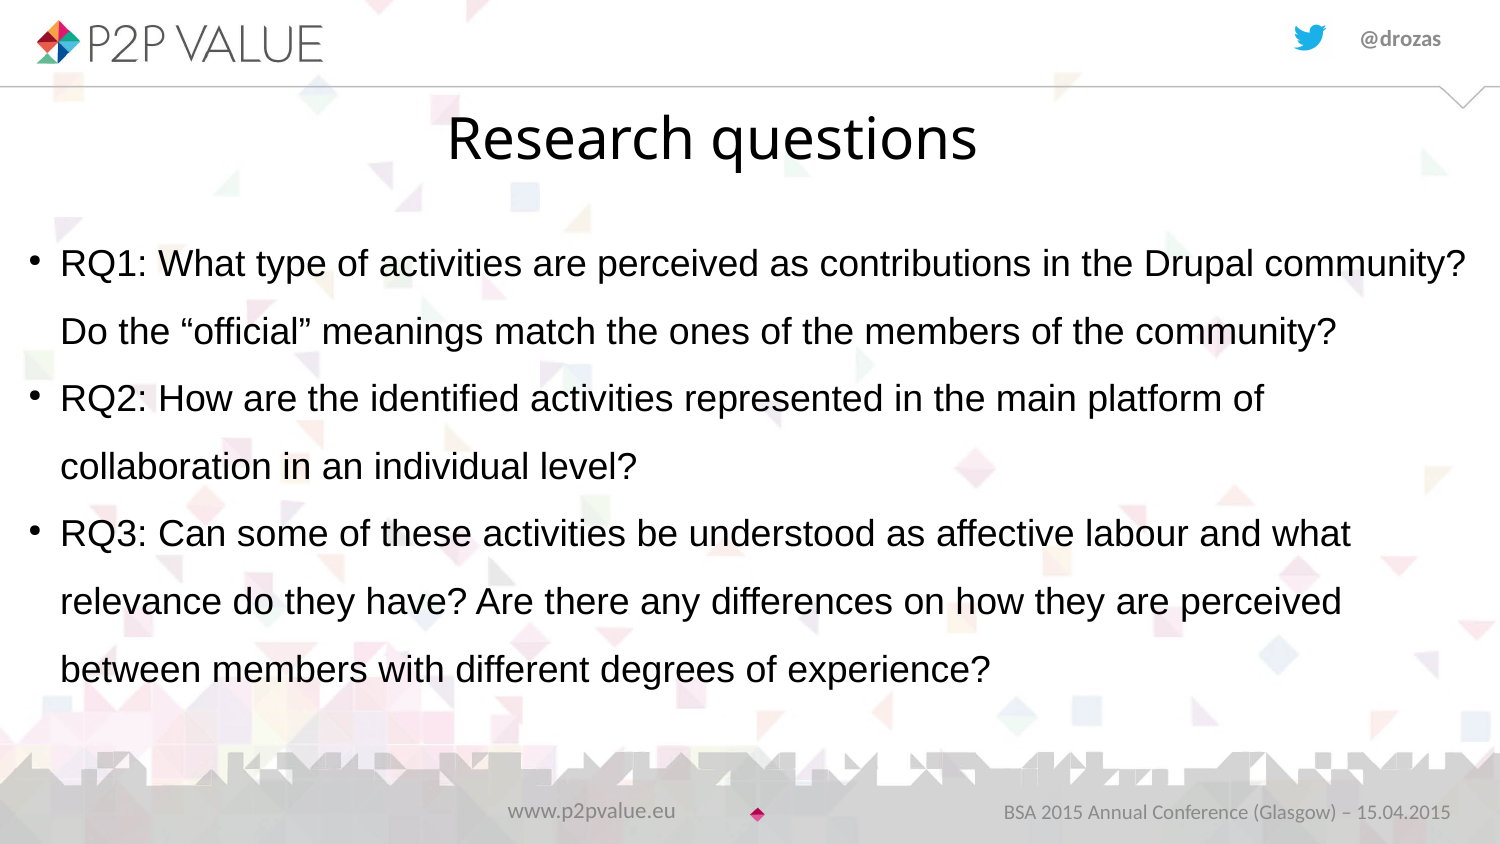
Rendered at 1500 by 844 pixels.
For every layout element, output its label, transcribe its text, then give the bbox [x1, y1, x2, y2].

text_box BSA 2015 Annual Conference (Glasgow) – 15.04.2015 [777, 788, 1470, 834]
title Research questions [60, 92, 1366, 181]
text_box @drozas [1333, 15, 1455, 60]
picture [0, 0, 1500, 844]
text_box www.p2pvalue.eu [501, 789, 720, 829]
subtitle RQ1: What type of activities are perceived as contributions in the Drupal community? Do the “official” meanings match the ones of the members of the community? RQ2: How are the identified activities represented in the main platform of collaboration in an individual level? RQ3: Can some of these activities be understood as affective labour and what relevance do they have? Are there any differences on how they are perceived between members with different degrees of experience? [15, 210, 1496, 766]
